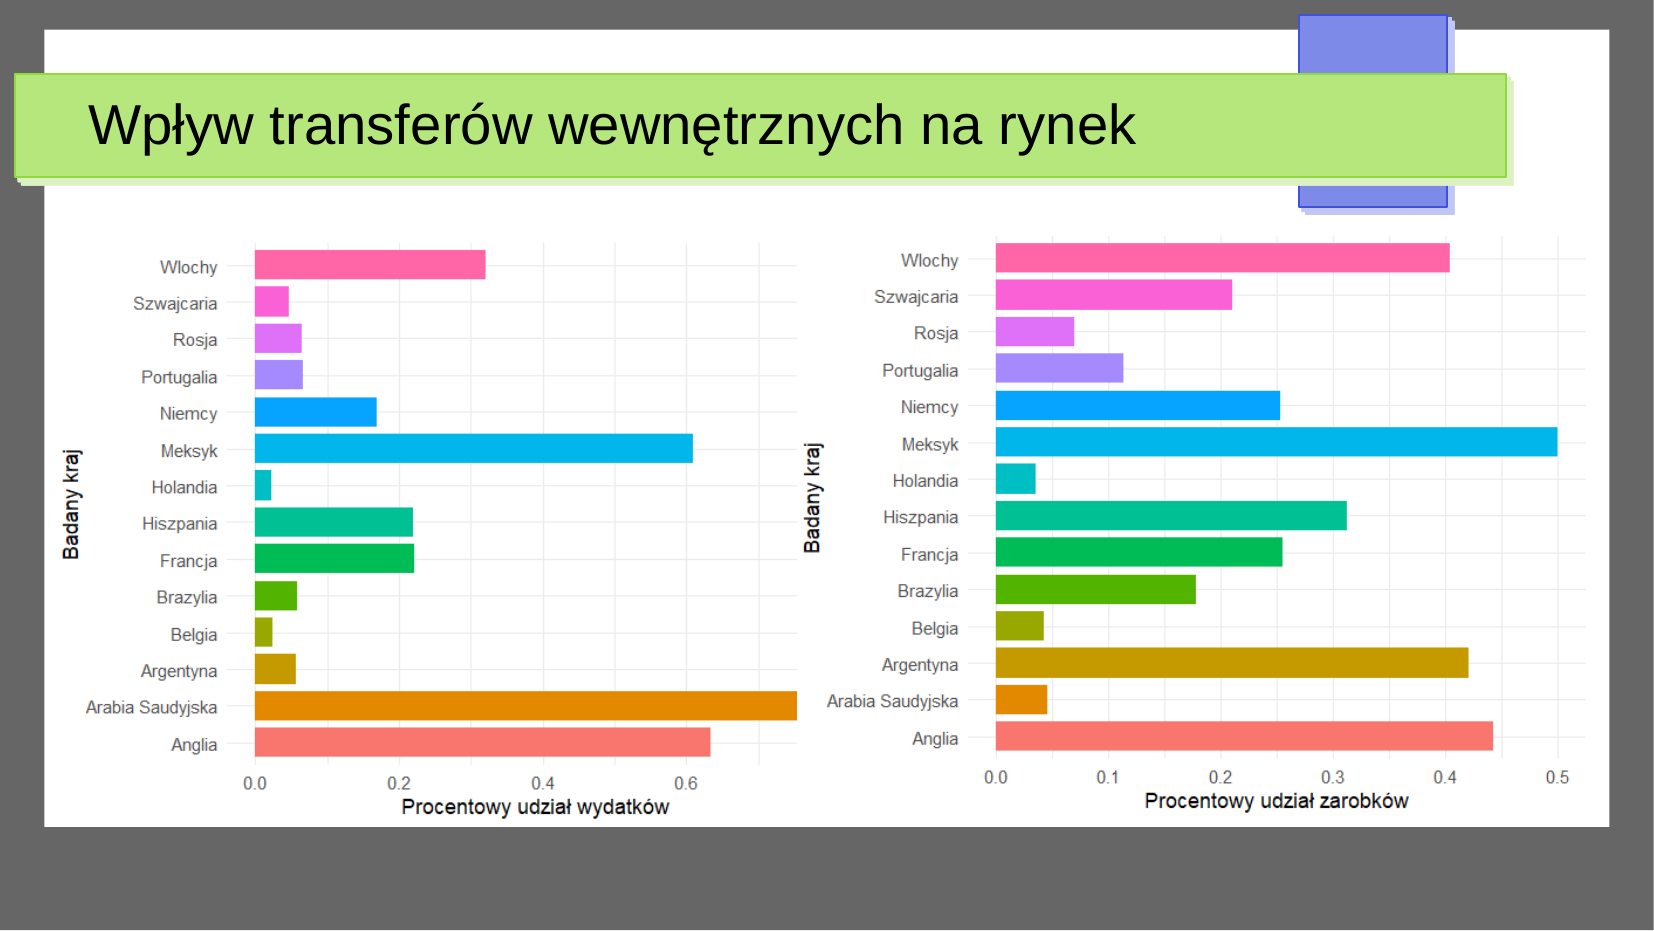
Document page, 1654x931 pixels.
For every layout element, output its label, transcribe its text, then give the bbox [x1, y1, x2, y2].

picture [57, 235, 1595, 827]
title Wpływ transferów wewnętrznych na rynek [88, 73, 1506, 178]
